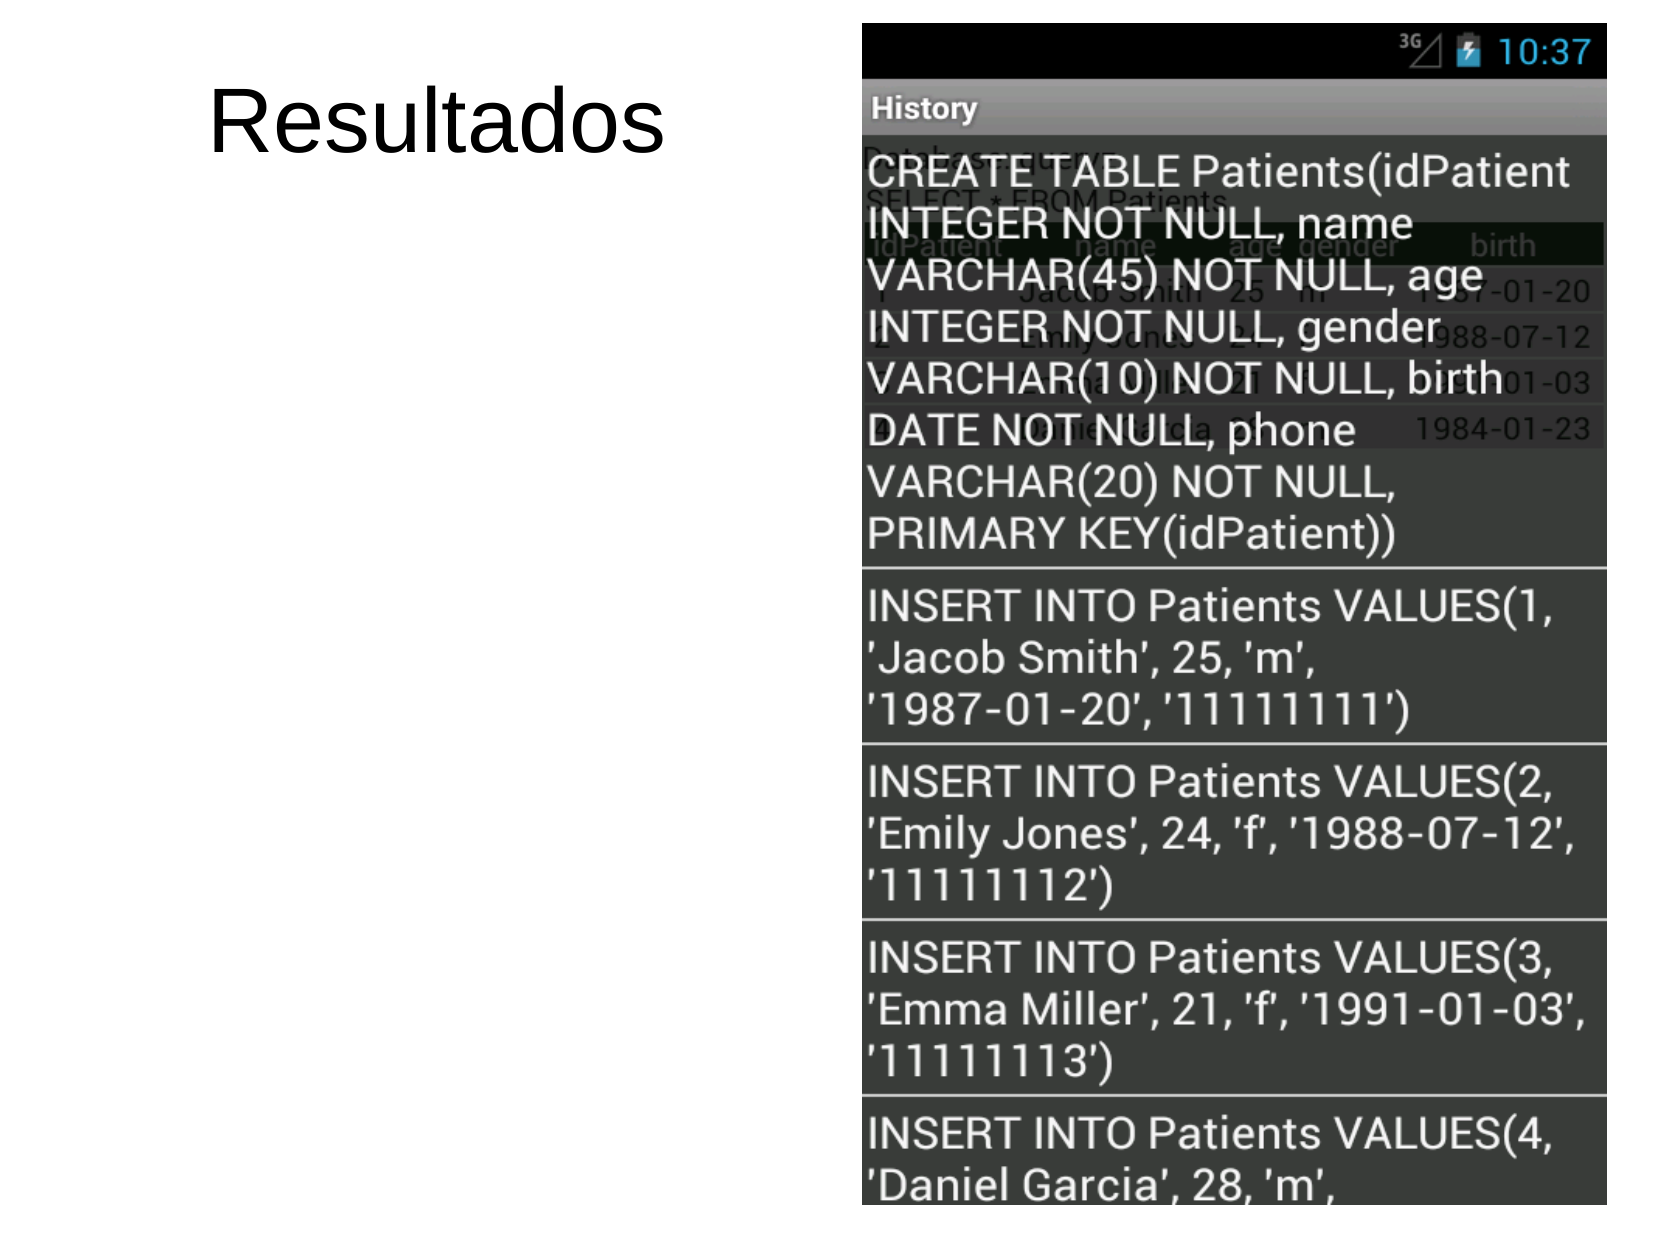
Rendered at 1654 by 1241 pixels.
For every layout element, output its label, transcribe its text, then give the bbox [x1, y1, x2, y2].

title Resultados [0, 17, 1182, 225]
picture [862, 23, 1607, 1205]
